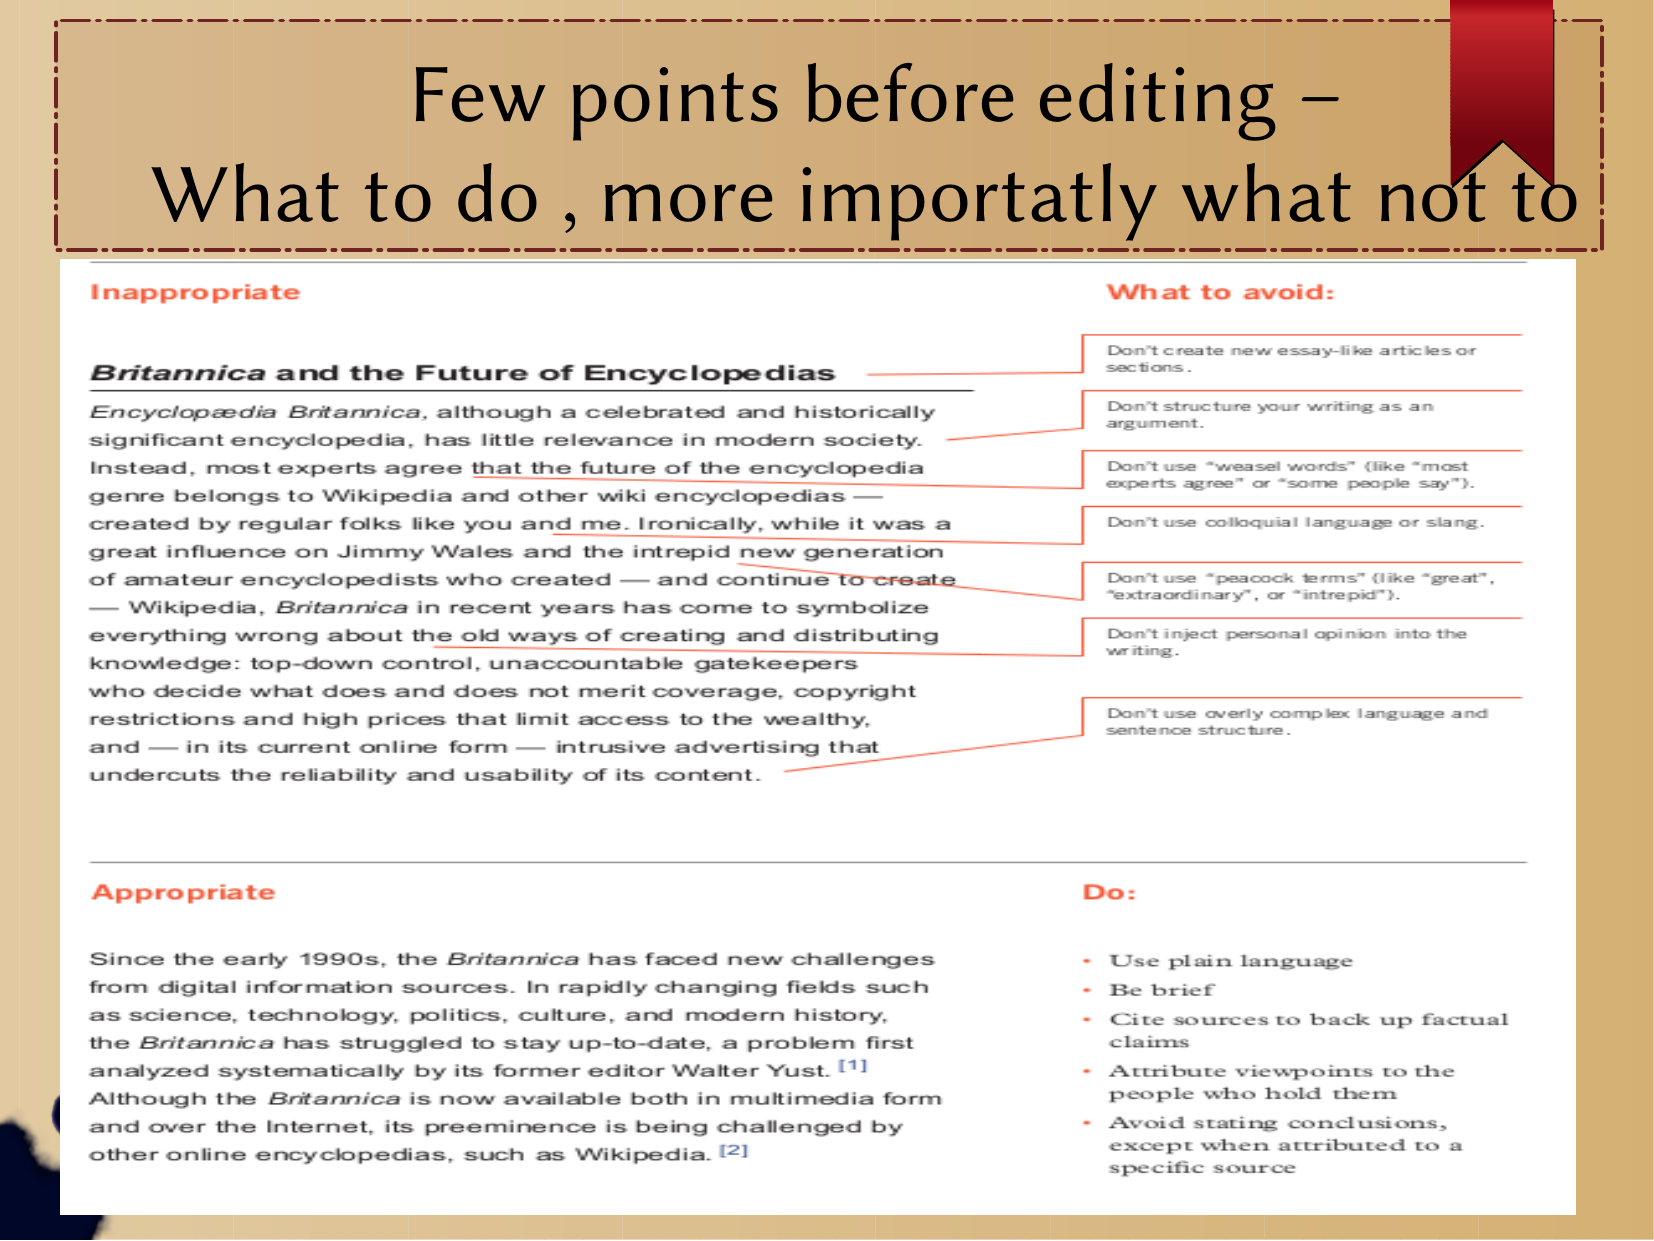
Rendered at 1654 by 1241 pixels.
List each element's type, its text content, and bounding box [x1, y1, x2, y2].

text_box Few points before editing – What to do , more importatly what not to [149, 47, 1412, 229]
picture [60, 259, 1576, 1216]
